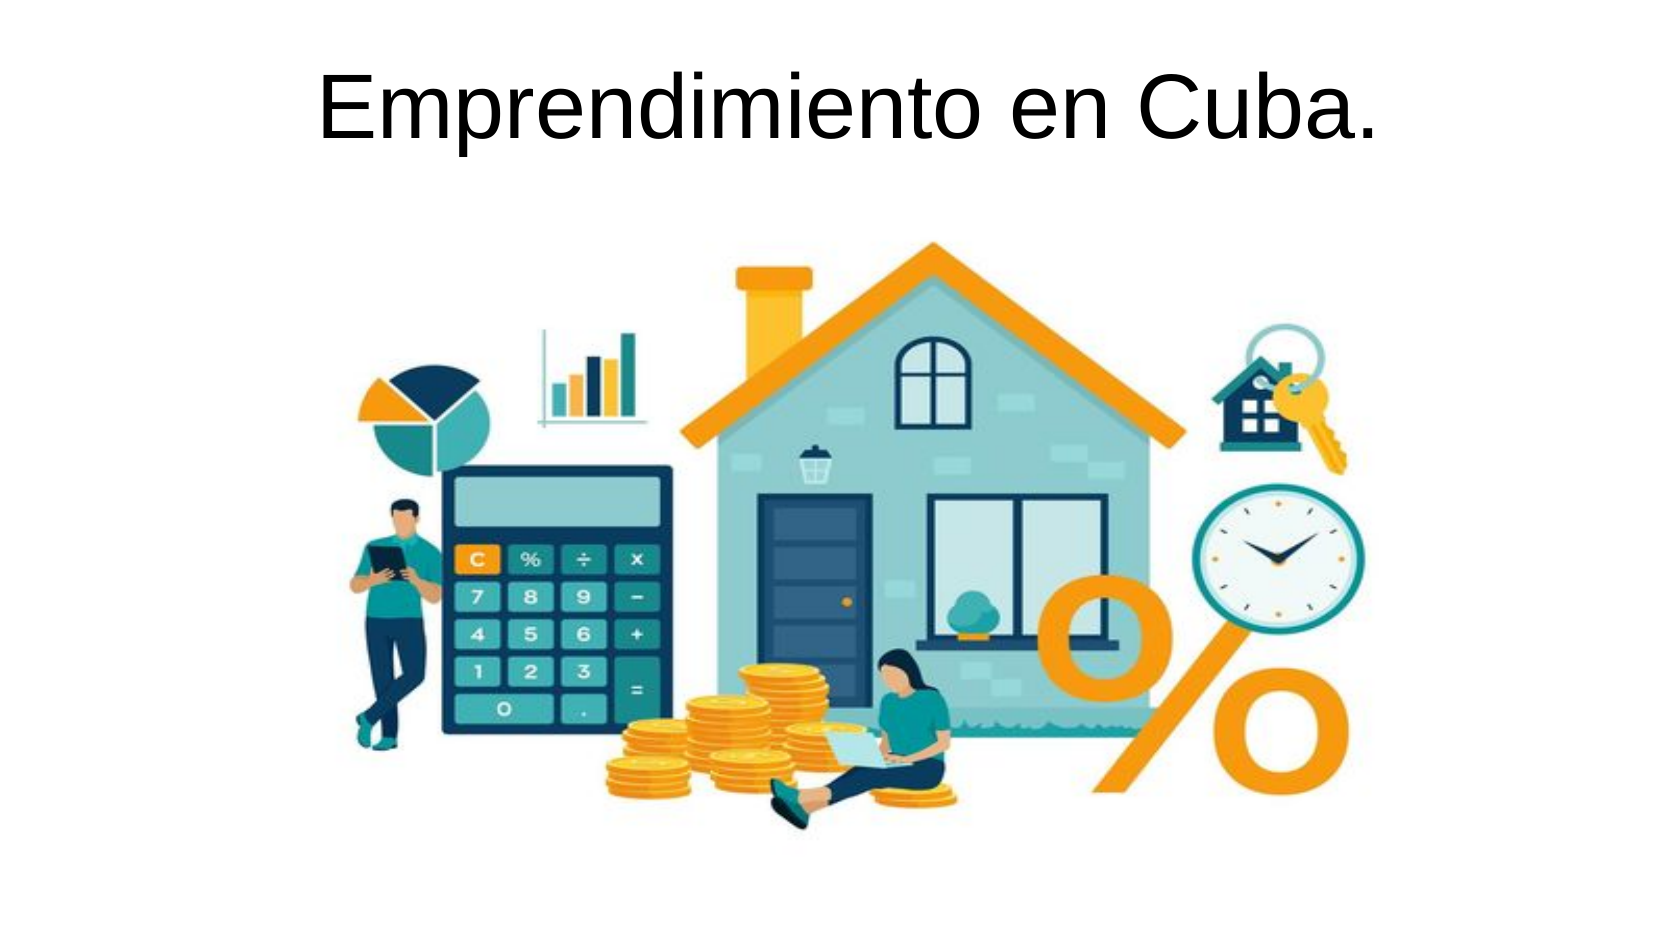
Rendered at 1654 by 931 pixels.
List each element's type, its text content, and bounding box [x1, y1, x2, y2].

picture [271, 184, 1447, 864]
title Emprendimiento en Cuba. [118, 29, 1607, 185]
